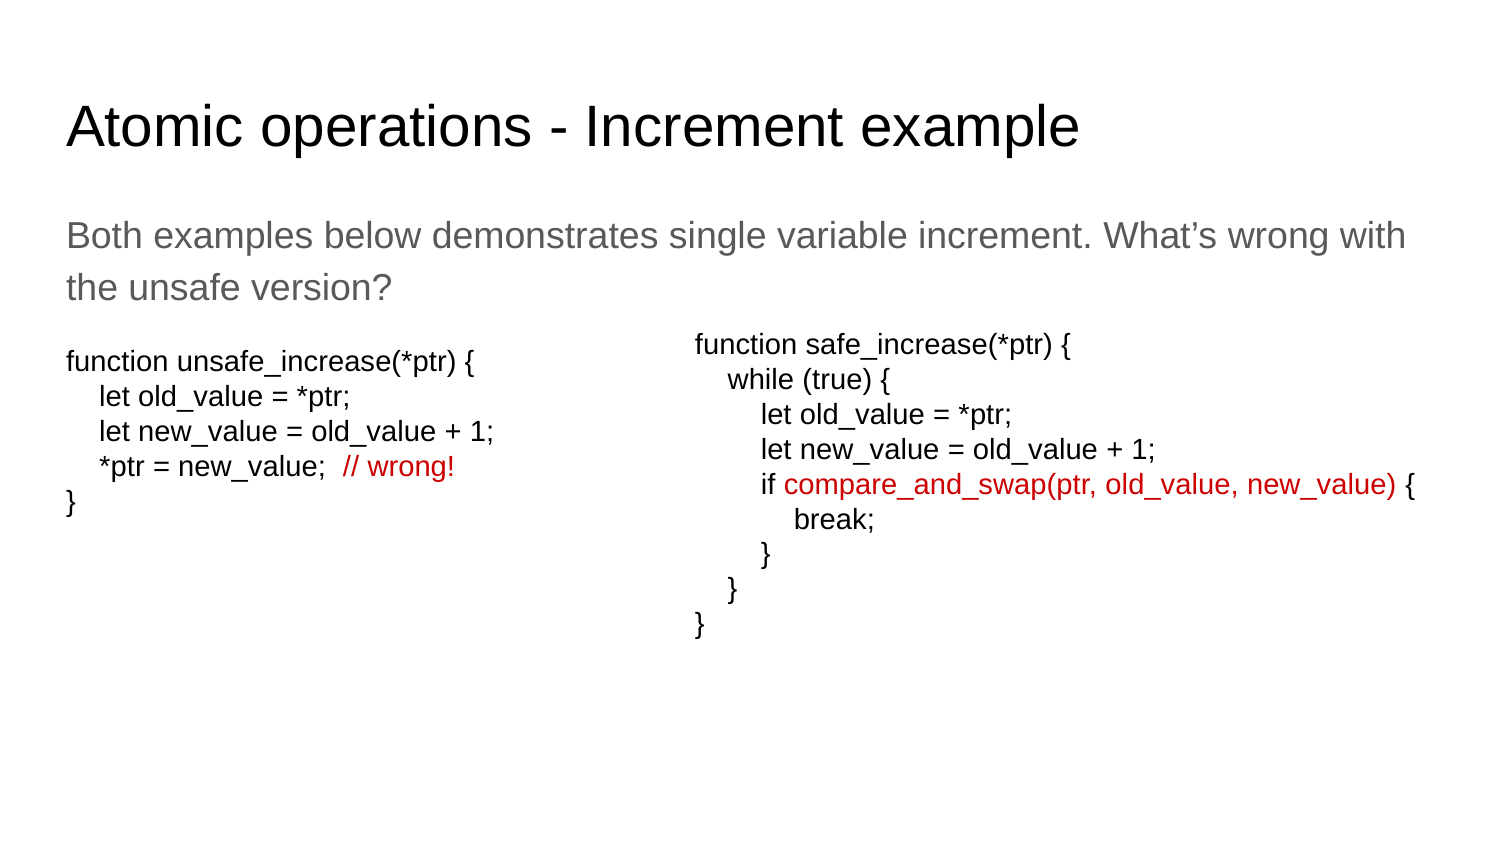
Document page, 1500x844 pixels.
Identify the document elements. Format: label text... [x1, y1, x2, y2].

text_box function unsafe_increase(*ptr) { let old_value = *ptr; let new_value = old_value + 1; *ptr = new_value; // wrong! } [51, 327, 647, 517]
title Atomic operations - Increment example [51, 72, 1449, 167]
list Both examples below demonstrates single variable increment. What’s wrong with the unsafe version? [51, 189, 1449, 750]
text_box function safe_increase(*ptr) { while (true) { let old_value = *ptr; let new_value = old_value + 1; if compare_and_swap(ptr, old_value, new_value) { break; } } } [679, 310, 1483, 671]
